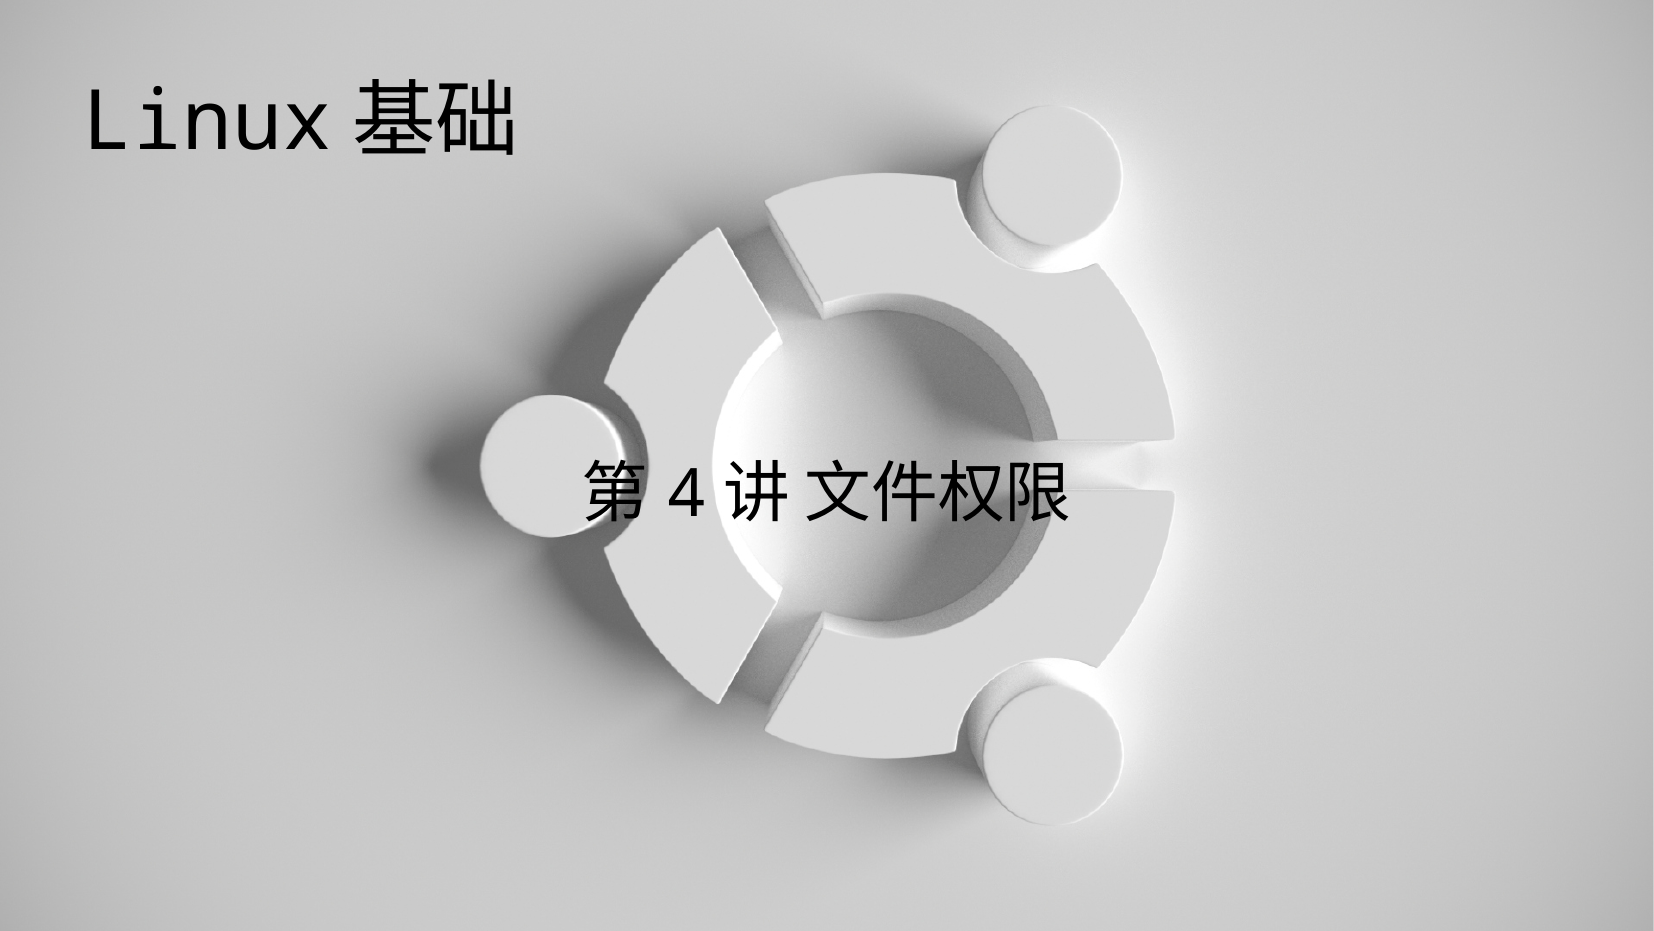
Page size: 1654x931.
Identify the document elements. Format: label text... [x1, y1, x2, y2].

subtitle 第4讲 文件权限 [82, 217, 1571, 758]
title Linux基础 [82, 37, 1571, 189]
picture [0, 0, 1654, 931]
